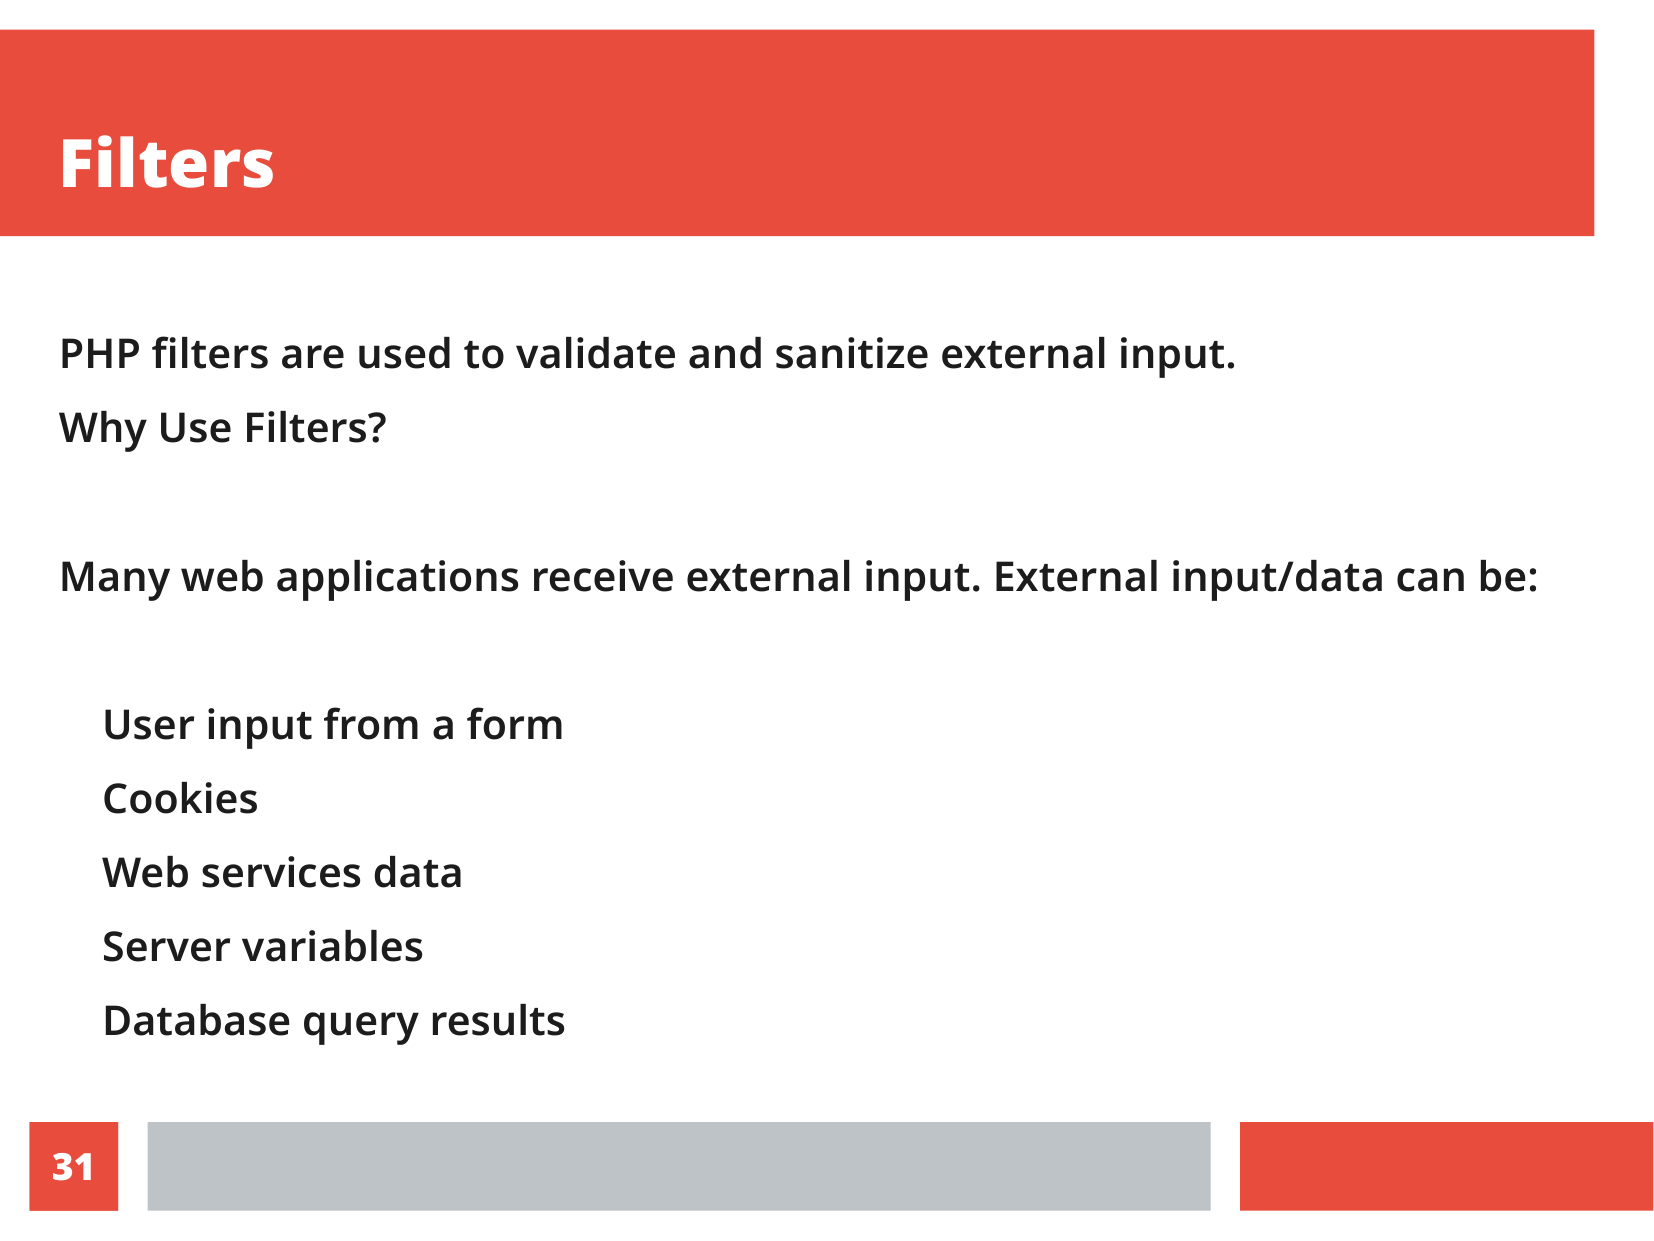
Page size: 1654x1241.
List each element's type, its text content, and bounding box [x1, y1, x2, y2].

title Filters [59, 59, 1595, 207]
list PHP filters are used to validate and sanitize external input. Why Use Filters? Many web applications receive external input. External input/data can be: User input from a form Cookies Web services data Server variables Database query results [59, 324, 1565, 1093]
